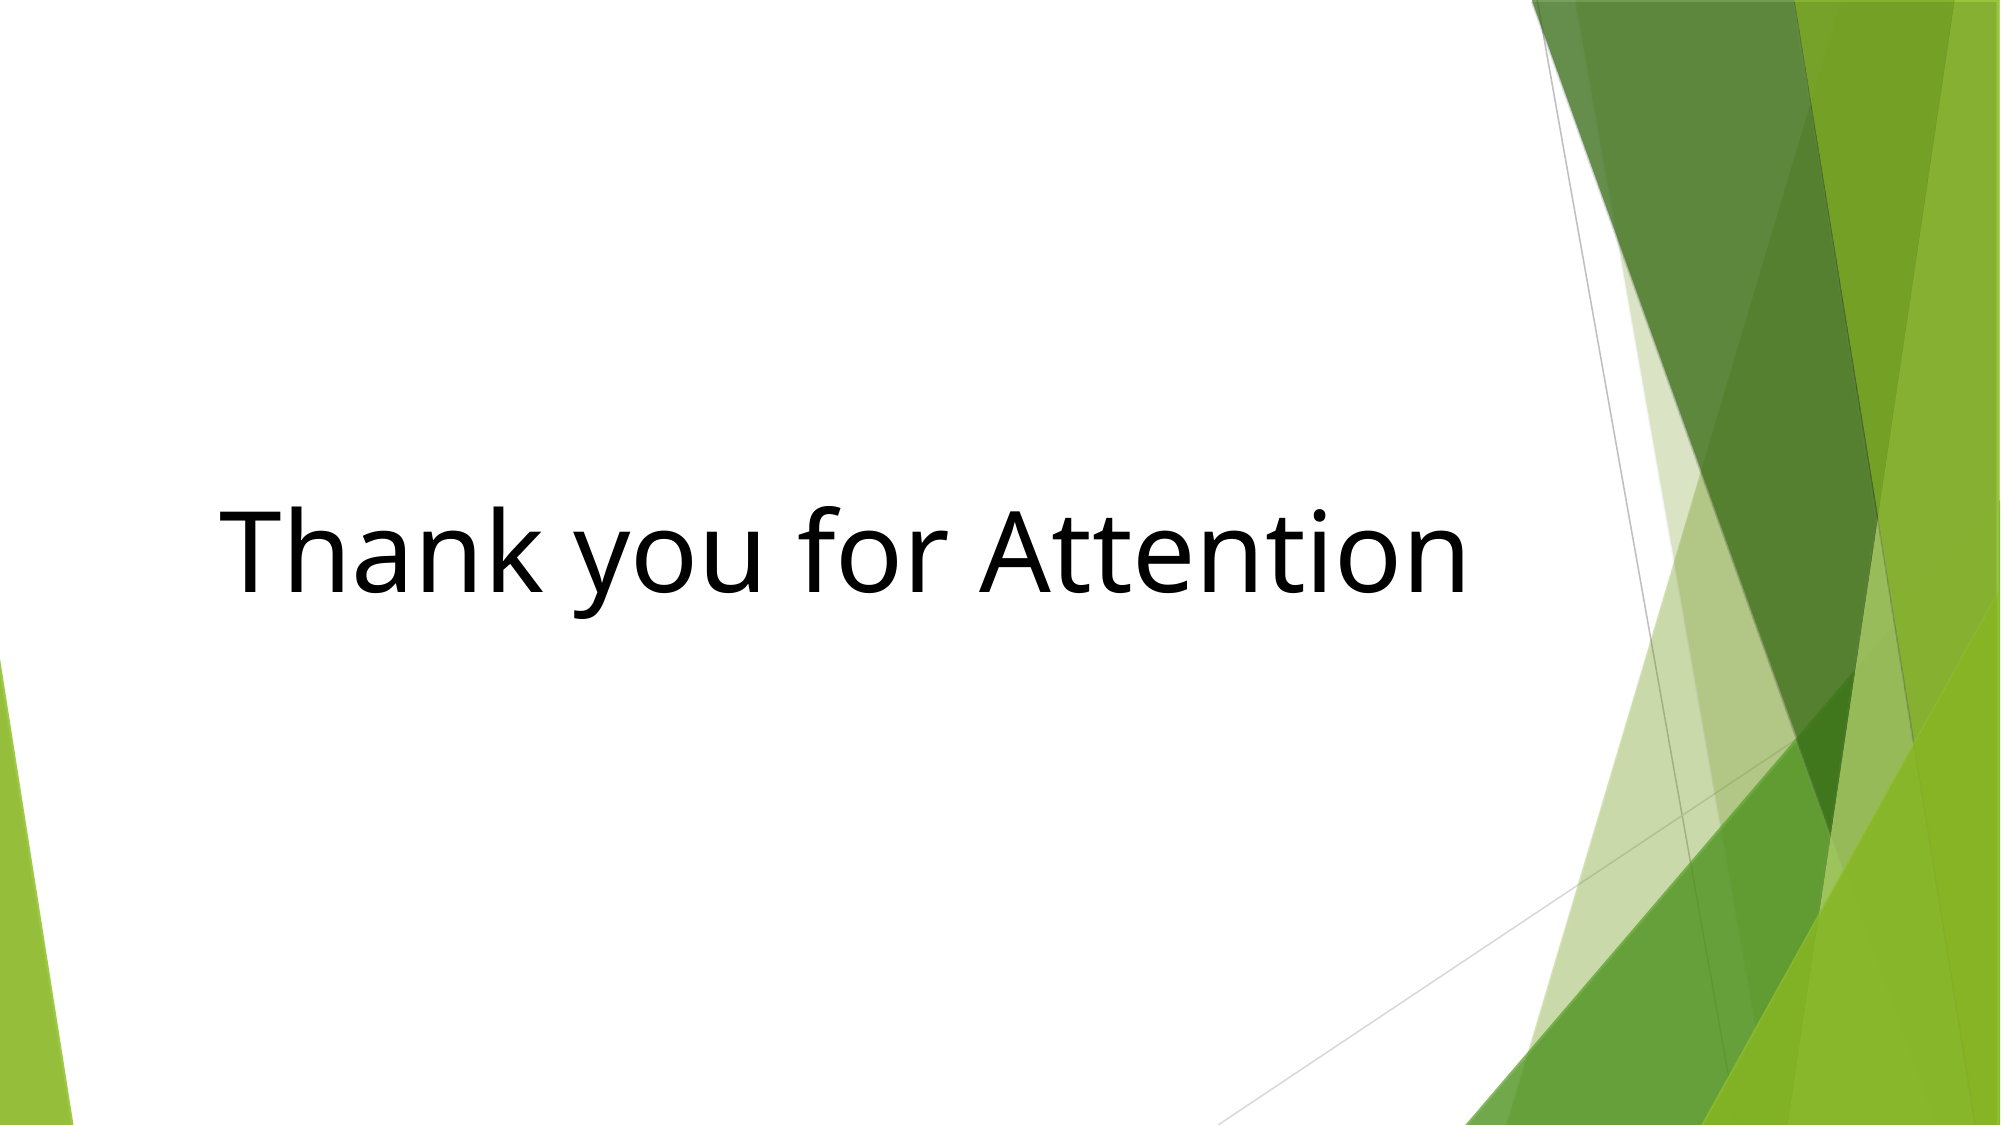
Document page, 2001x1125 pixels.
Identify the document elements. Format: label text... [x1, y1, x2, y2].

title Thank you for Attention [160, 472, 1571, 690]
